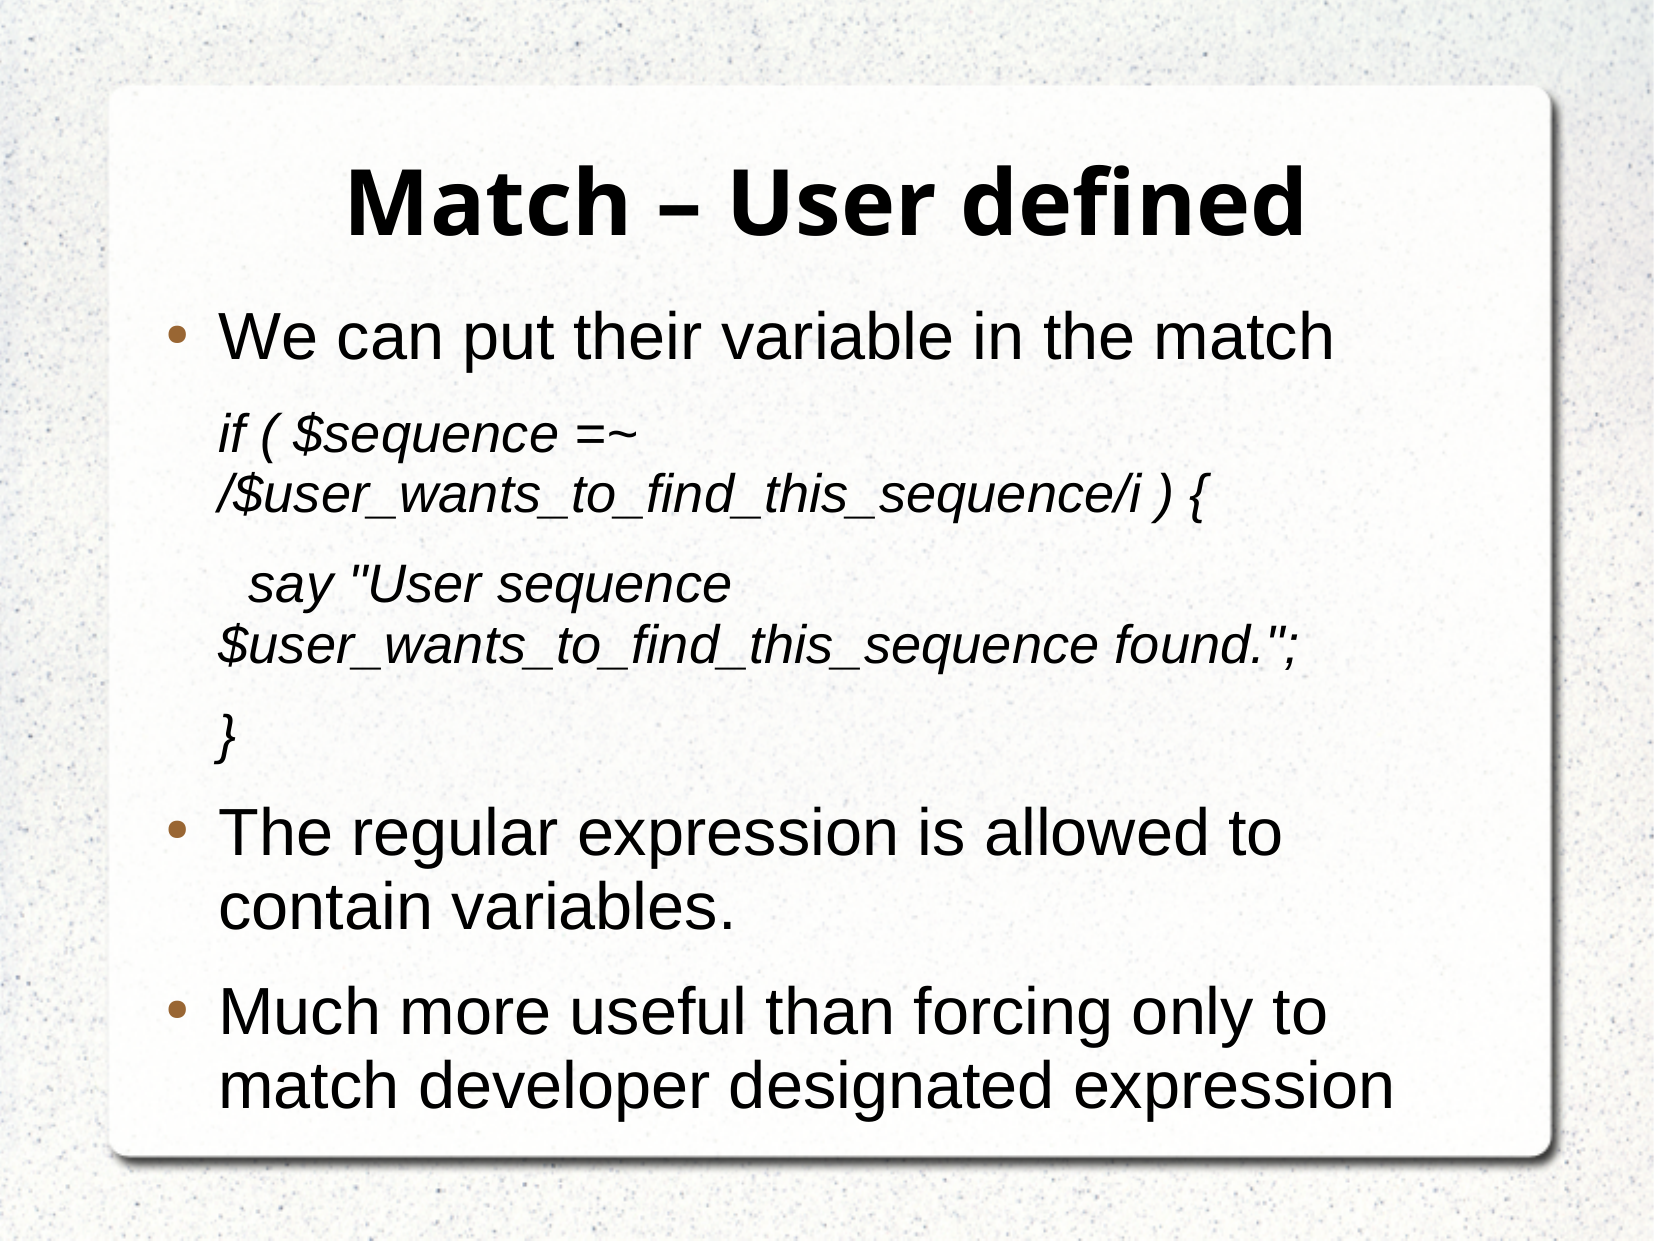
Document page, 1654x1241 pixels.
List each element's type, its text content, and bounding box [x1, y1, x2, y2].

title Match – User defined [118, 96, 1536, 304]
list We can put their variable in the match if ( $sequence =~ /$user_wants_to_find_this_sequence/i ) { say "User sequence $user_wants_to_find_this_sequence found."; } The regular expression is allowed to contain variables. Much more useful than forcing only to match developer designated expression [147, 299, 1506, 1123]
picture [0, 0, 1654, 1241]
